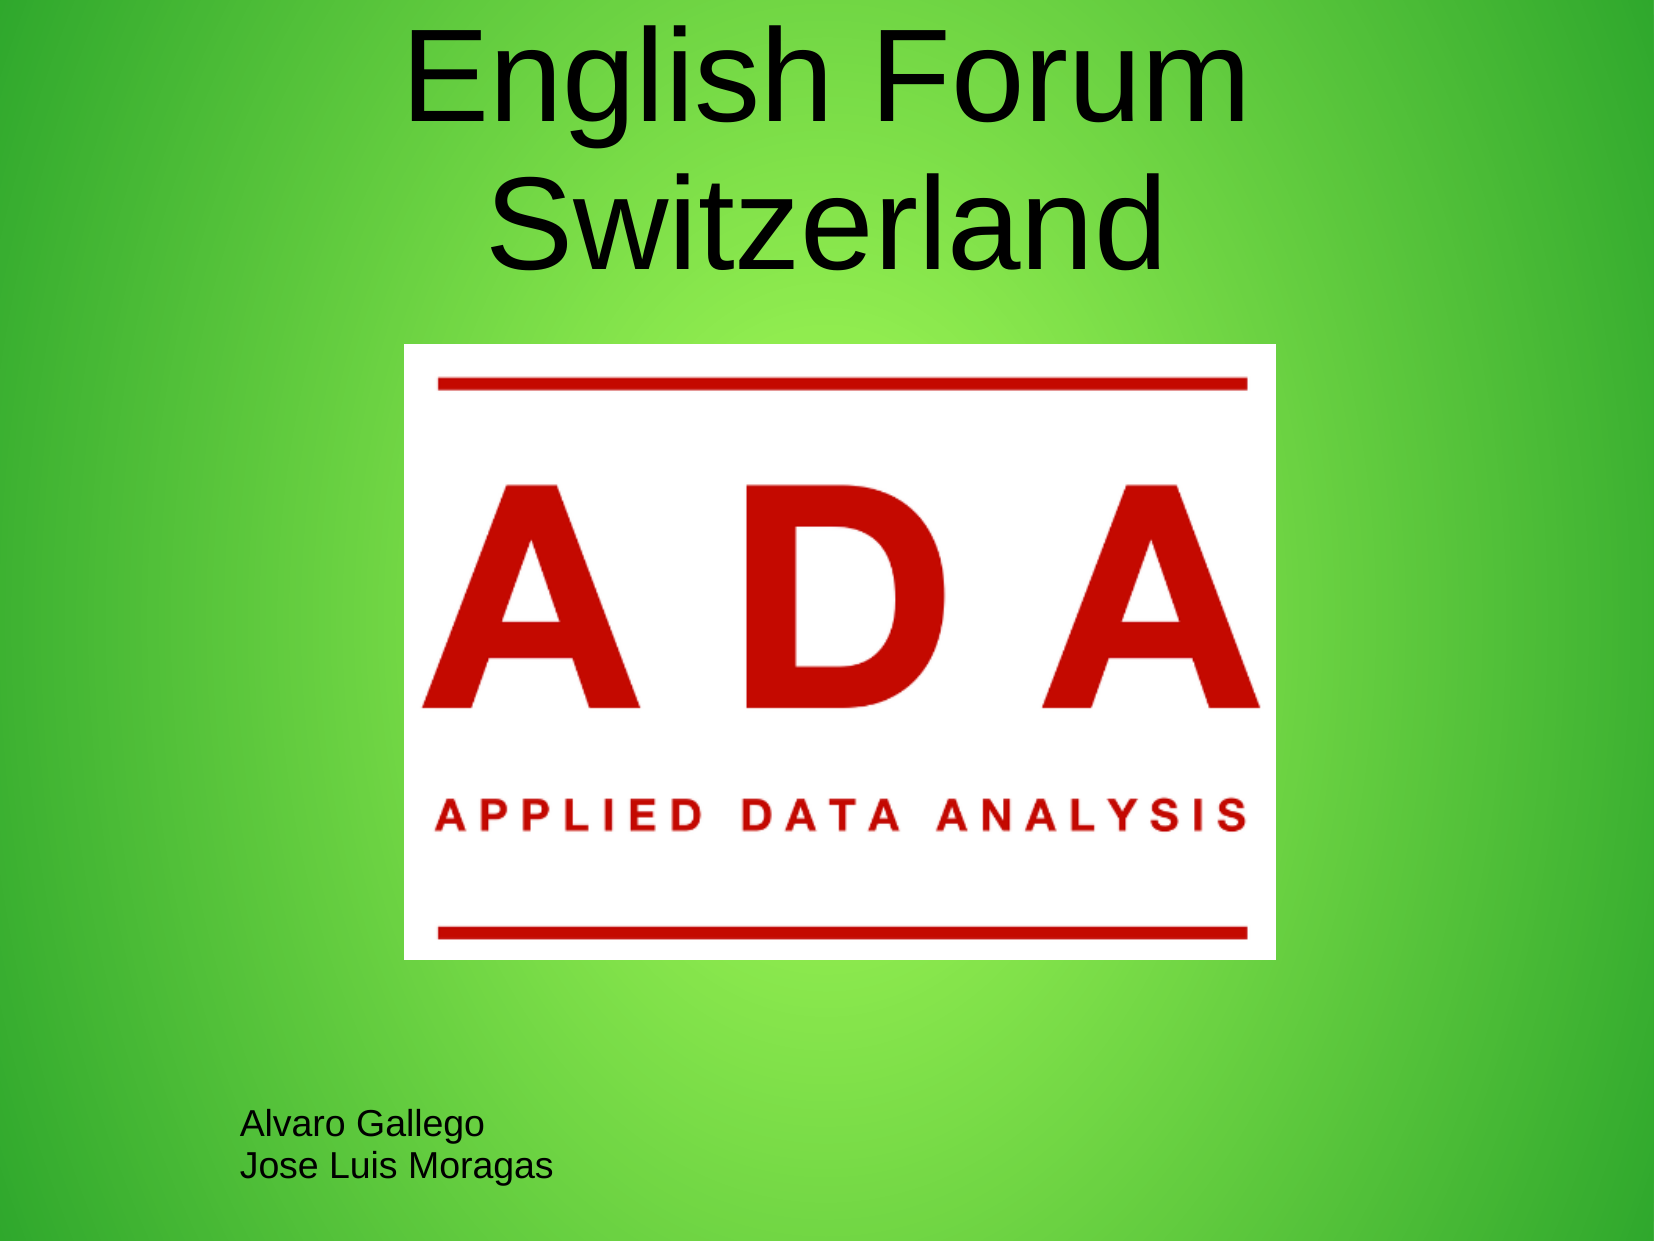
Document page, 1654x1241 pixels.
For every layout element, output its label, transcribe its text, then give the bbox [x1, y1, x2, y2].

text_box Alvaro Gallego Jose Luis Moragas [225, 1095, 569, 1194]
picture [404, 344, 1276, 961]
title English Forum Switzerland [82, 2, 1571, 298]
